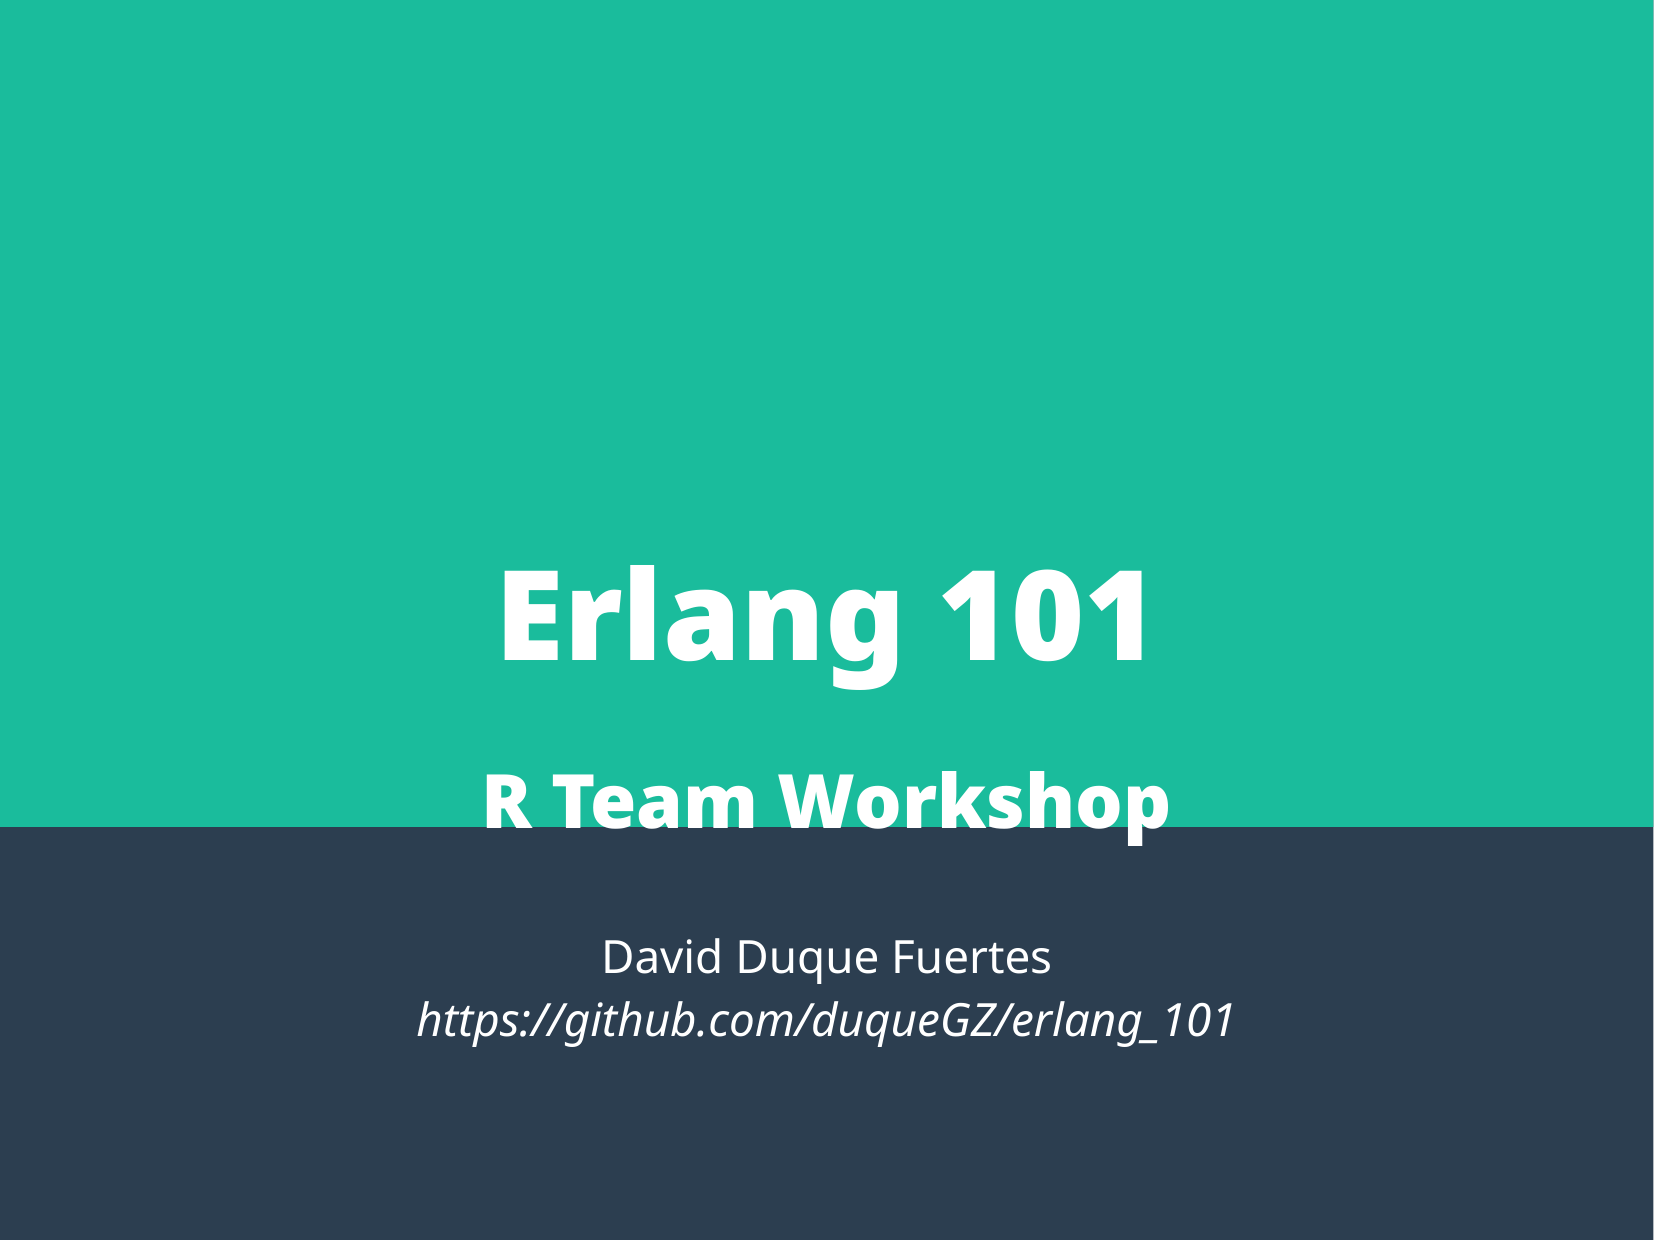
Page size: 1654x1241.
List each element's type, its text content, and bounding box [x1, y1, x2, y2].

title Erlang 101 R Team Workshop [59, 496, 1595, 795]
subtitle David Duque Fuertes https://github.com/duqueGZ/erlang_101 [59, 856, 1595, 1182]
